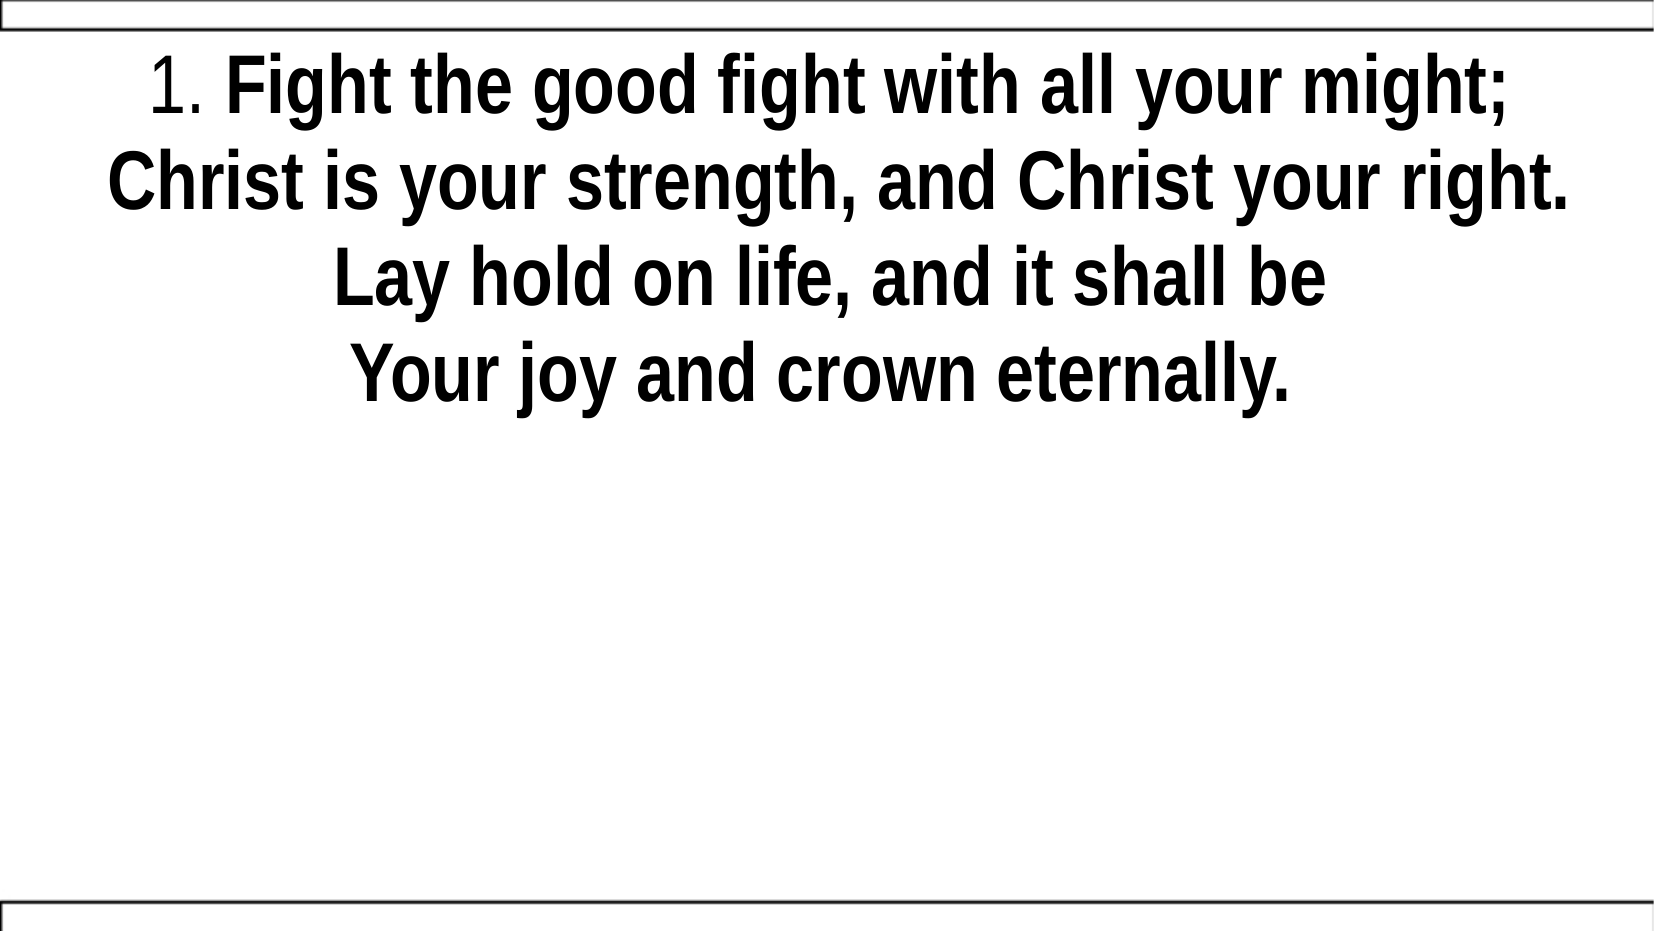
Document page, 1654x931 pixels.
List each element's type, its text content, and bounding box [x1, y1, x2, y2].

text_box 1. Fight the good fight with all your might; Christ is your strength, and Christ your right. Lay hold on life, and it shall be Your joy and crown eternally. [65, 28, 1596, 488]
picture [0, 0, 1654, 931]
